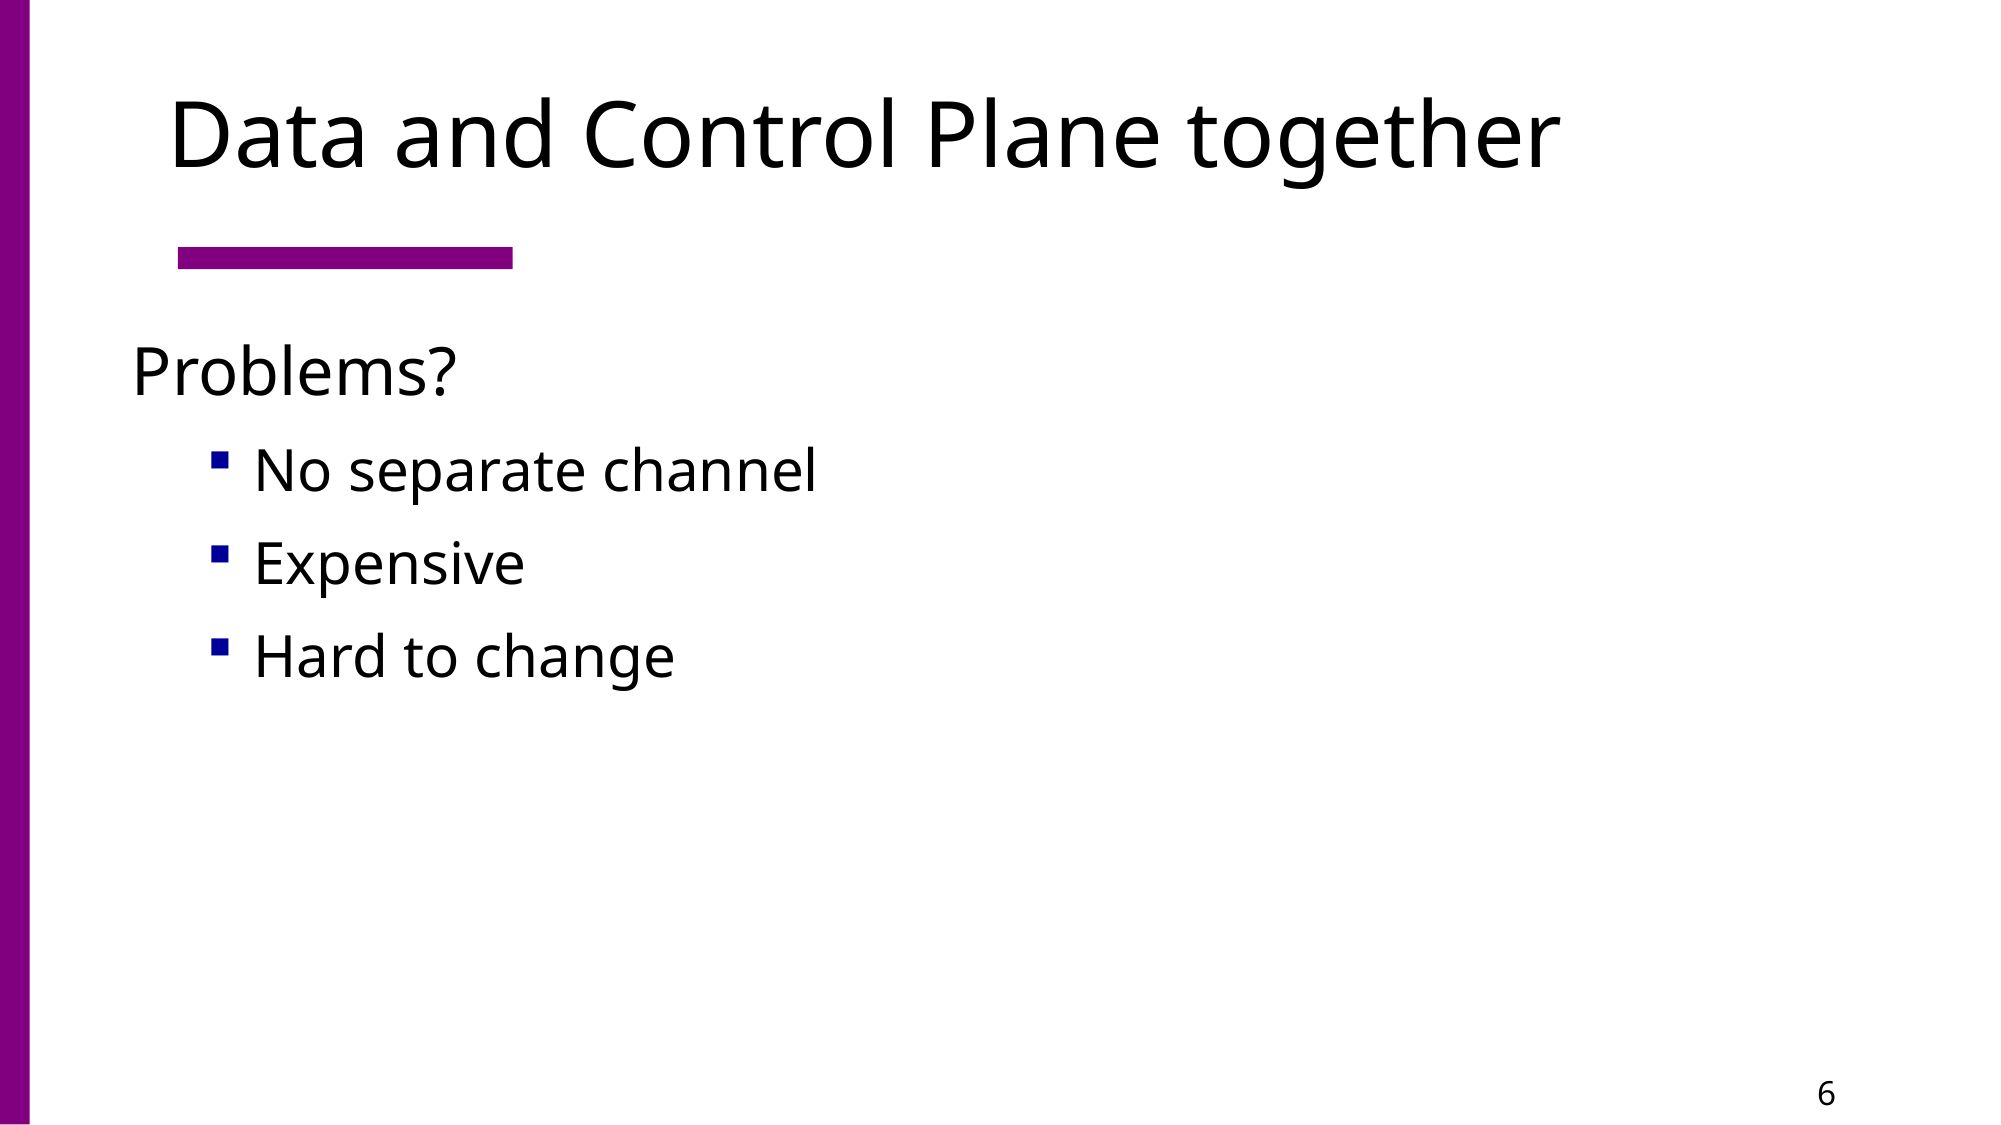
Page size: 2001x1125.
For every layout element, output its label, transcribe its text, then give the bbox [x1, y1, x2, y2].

title Data and Control Plane together [116, 37, 1817, 225]
list Problems? No separate channel Expensive Hard to change [116, 321, 1817, 1085]
